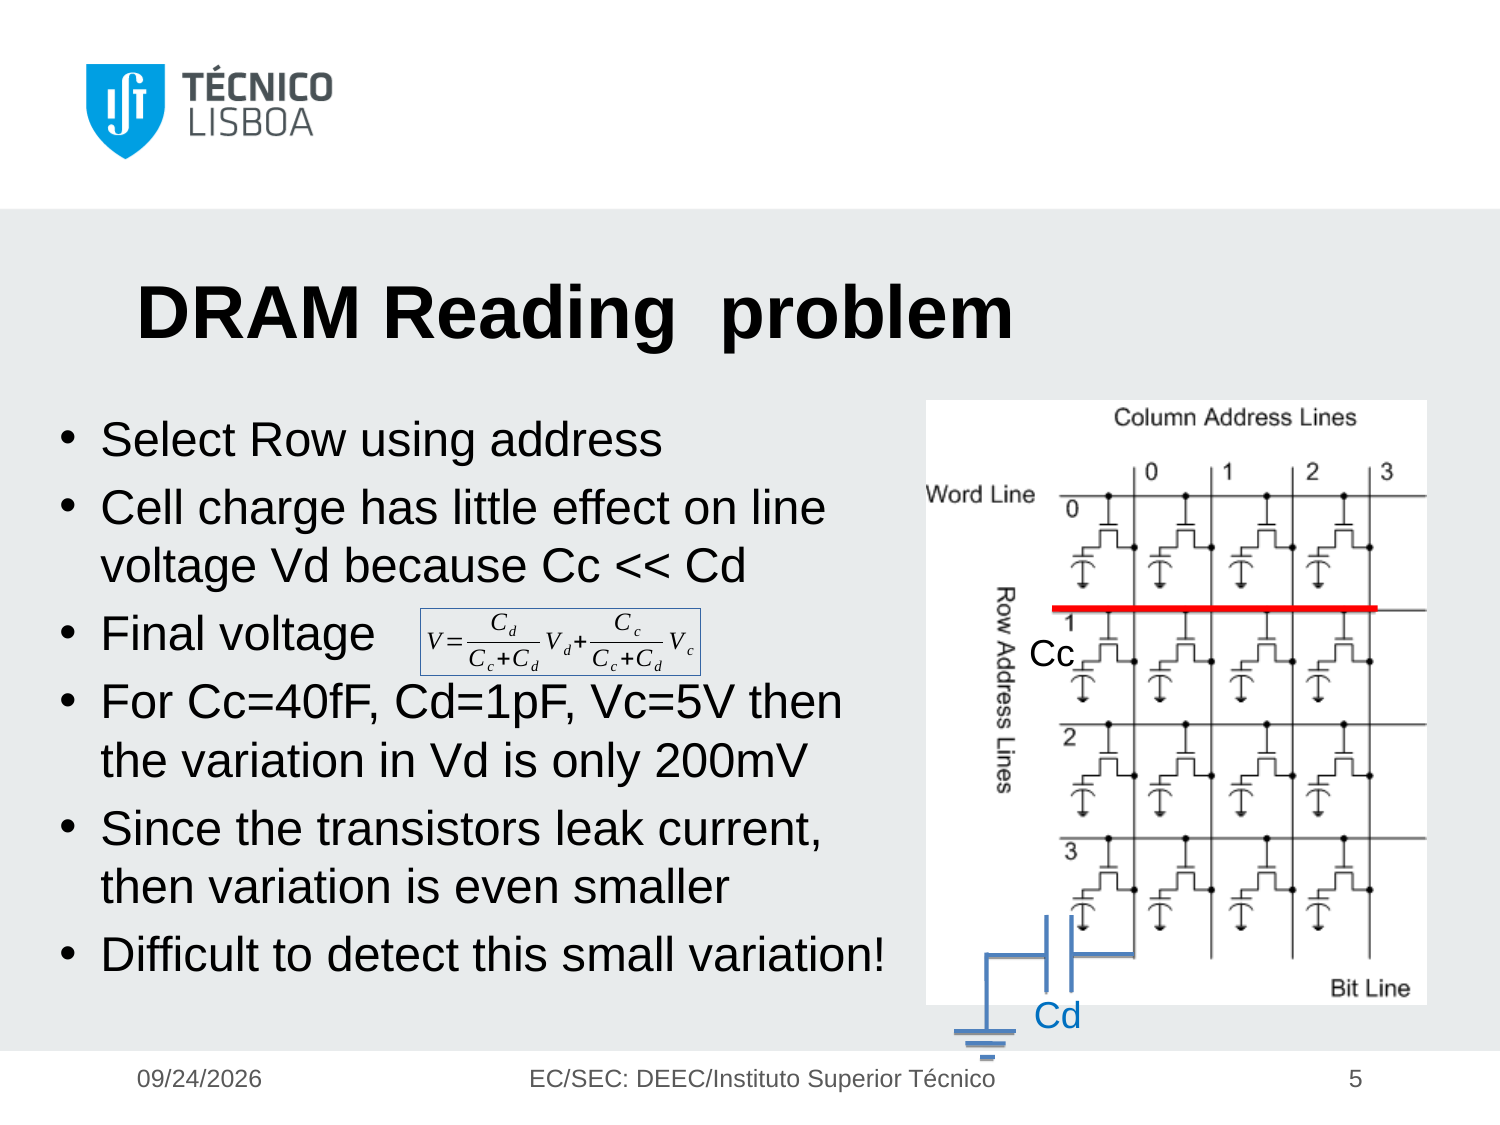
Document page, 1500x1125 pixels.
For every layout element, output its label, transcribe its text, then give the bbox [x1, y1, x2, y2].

picture [0, 0, 1500, 1125]
text_box Cd [1019, 983, 1097, 1044]
slide_number 12/03/2020 [121, 1052, 425, 1103]
text_box Cc [1014, 621, 1090, 682]
footer EC/SEC: DEEC/Instituto Superior Técnico [512, 1052, 1021, 1103]
list Select Row using address Cell charge has little effect on line voltage Vd because Cc << Cd Final voltage For Cc=40fF, Cd=1pF, Vc=5V then the variation in Vd is only 200mV Since the transistors leak current, then variation is even smaller Difficult to detect this small variation! [44, 400, 909, 1005]
chart [420, 608, 701, 676]
slide_number <number> [1077, 1052, 1378, 1103]
title DRAM Reading problem [121, 237, 1378, 381]
